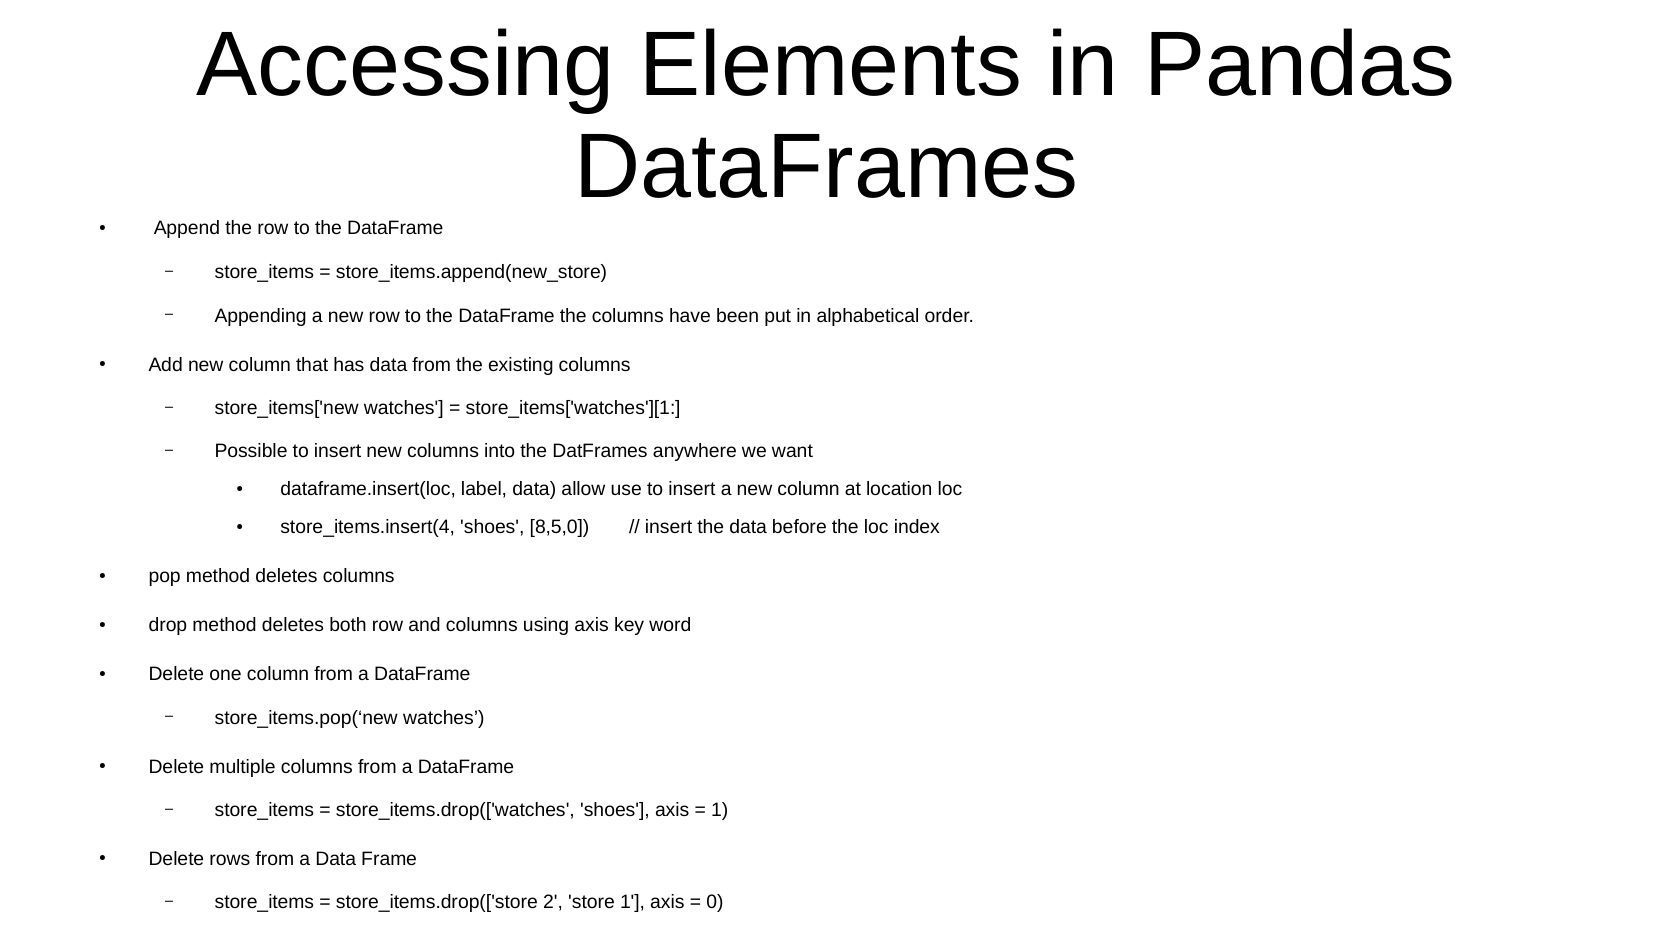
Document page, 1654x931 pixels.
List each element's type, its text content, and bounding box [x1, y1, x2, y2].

title Accessing Elements in Pandas DataFrames [82, 12, 1571, 217]
list Append the row to the DataFrame store_items = store_items.append(new_store) Appending a new row to the DataFrame the columns have been put in alphabetical order. Add new column that has data from the existing columns store_items['new watches'] = store_items['watches'][1:] Possible to insert new columns into the DatFrames anywhere we want dataframe.insert(loc, label, data) allow use to insert a new column at location loc store_items.insert(4, 'shoes', [8,5,0]) // insert the data before the loc index pop method deletes columns drop method deletes both row and columns using axis key word Delete one column from a DataFrame store_items.pop(‘new watches’) Delete multiple columns from a DataFrame store_items = store_items.drop(['watches', 'shoes'], axis = 1) Delete rows from a Data Frame store_items = store_items.drop(['store 2', 'store 1'], axis = 0) [82, 217, 1606, 916]
